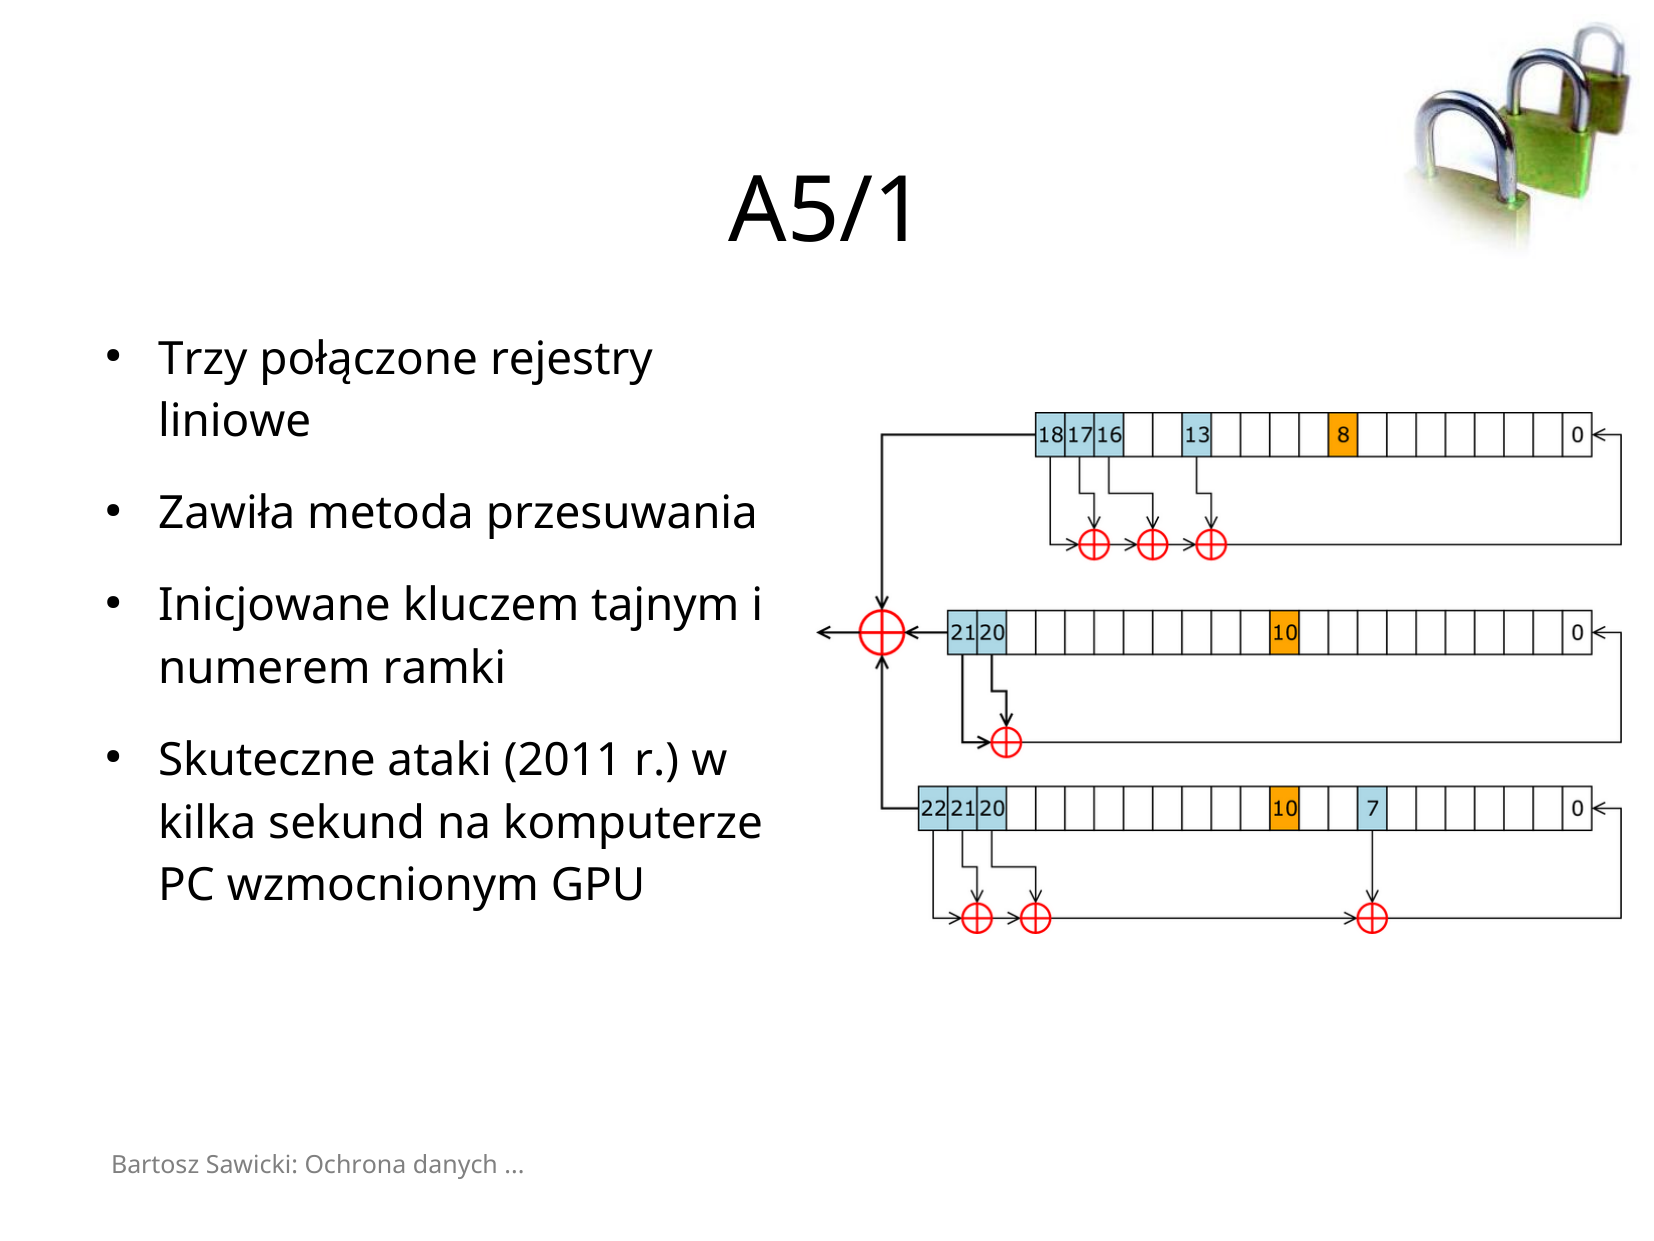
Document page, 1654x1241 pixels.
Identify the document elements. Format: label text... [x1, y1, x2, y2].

picture [815, 412, 1622, 934]
list Trzy połączone rejestry liniowe Zawiła metoda przesuwania Inicjowane kluczem tajnym i numerem ramki Skuteczne ataki (2011 r.) w kilka sekund na komputerze PC wzmocnionym GPU [87, 325, 782, 1107]
picture [1385, 14, 1640, 266]
title A5/1 [121, 102, 1534, 311]
